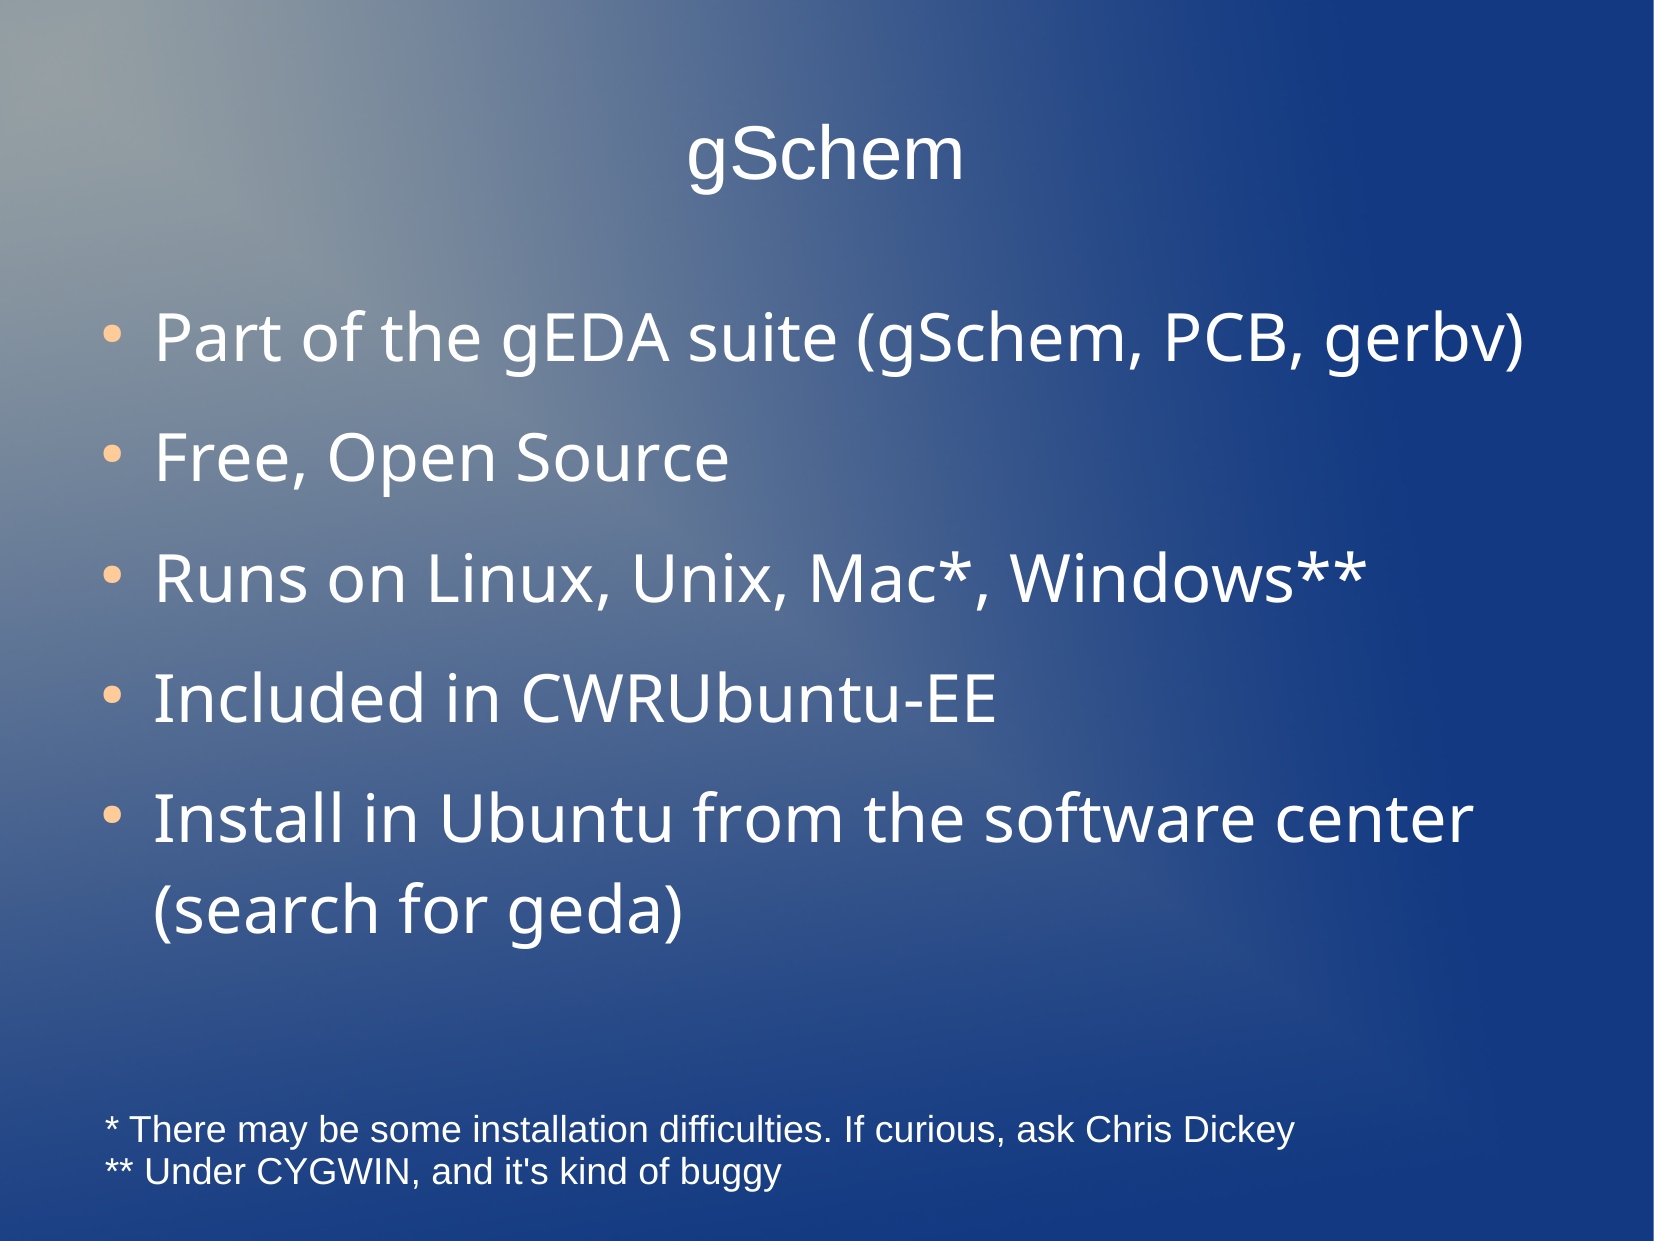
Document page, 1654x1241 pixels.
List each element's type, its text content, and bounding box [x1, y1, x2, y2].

title gSchem [82, 49, 1571, 257]
text_box * There may be some installation difficulties. If curious, ask Chris Dickey ** Under CYGWIN, and it's kind of buggy [90, 1101, 1311, 1201]
list Part of the gEDA suite (gSchem, PCB, gerbv) Free, Open Source Runs on Linux, Unix, Mac*, Windows** Included in CWRUbuntu-EE Install in Ubuntu from the software center (search for geda) [82, 290, 1571, 1010]
picture [0, 0, 1654, 1241]
